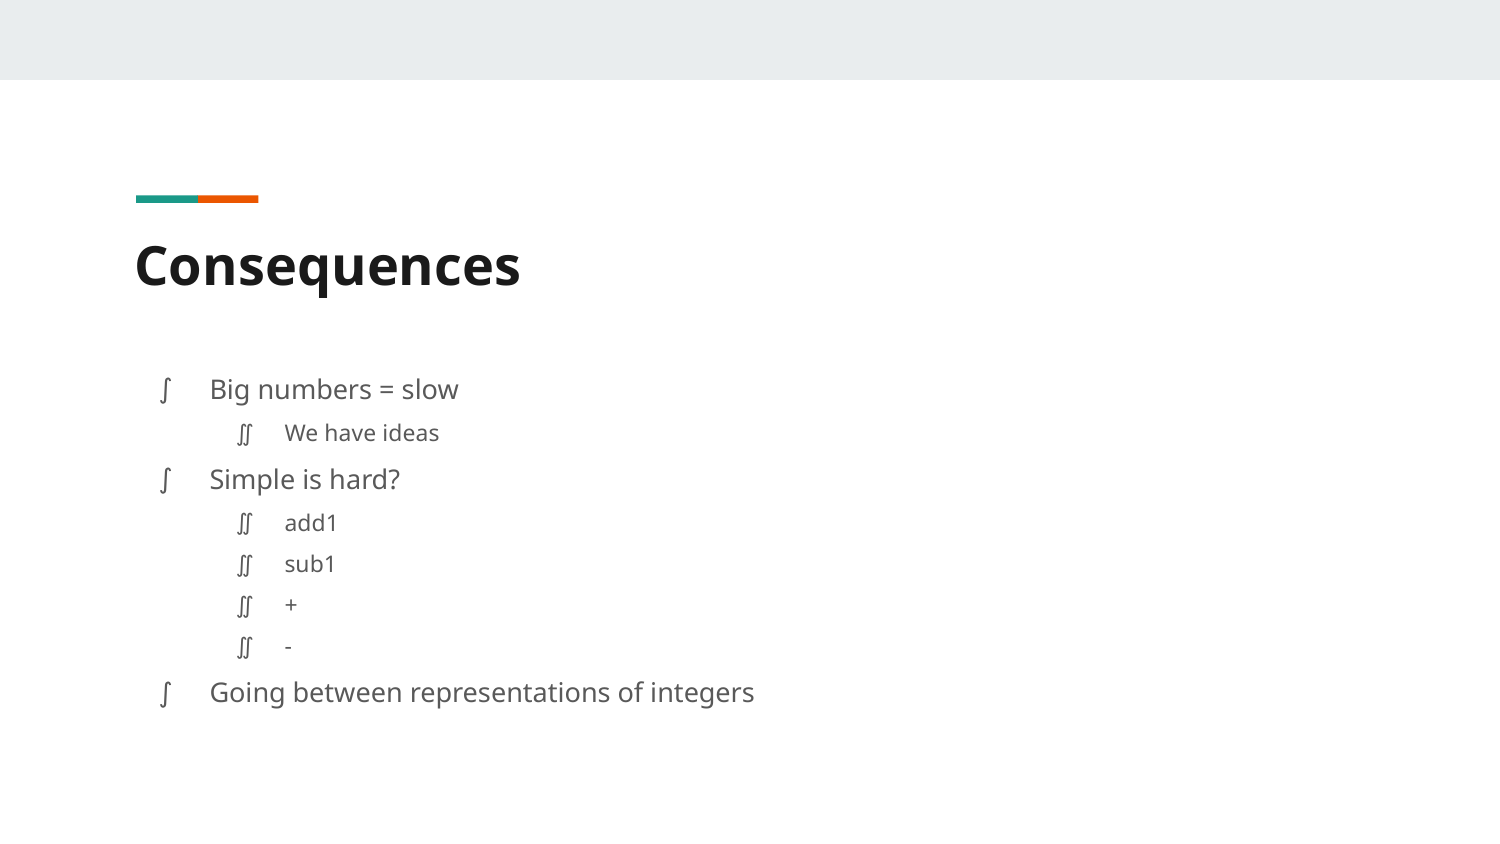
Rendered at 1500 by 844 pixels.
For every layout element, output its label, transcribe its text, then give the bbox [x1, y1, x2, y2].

title Consequences [119, 216, 1381, 305]
list Big numbers = slow We have ideas Simple is hard? add1 sub1 + - Going between representations of integers [119, 341, 1381, 712]
